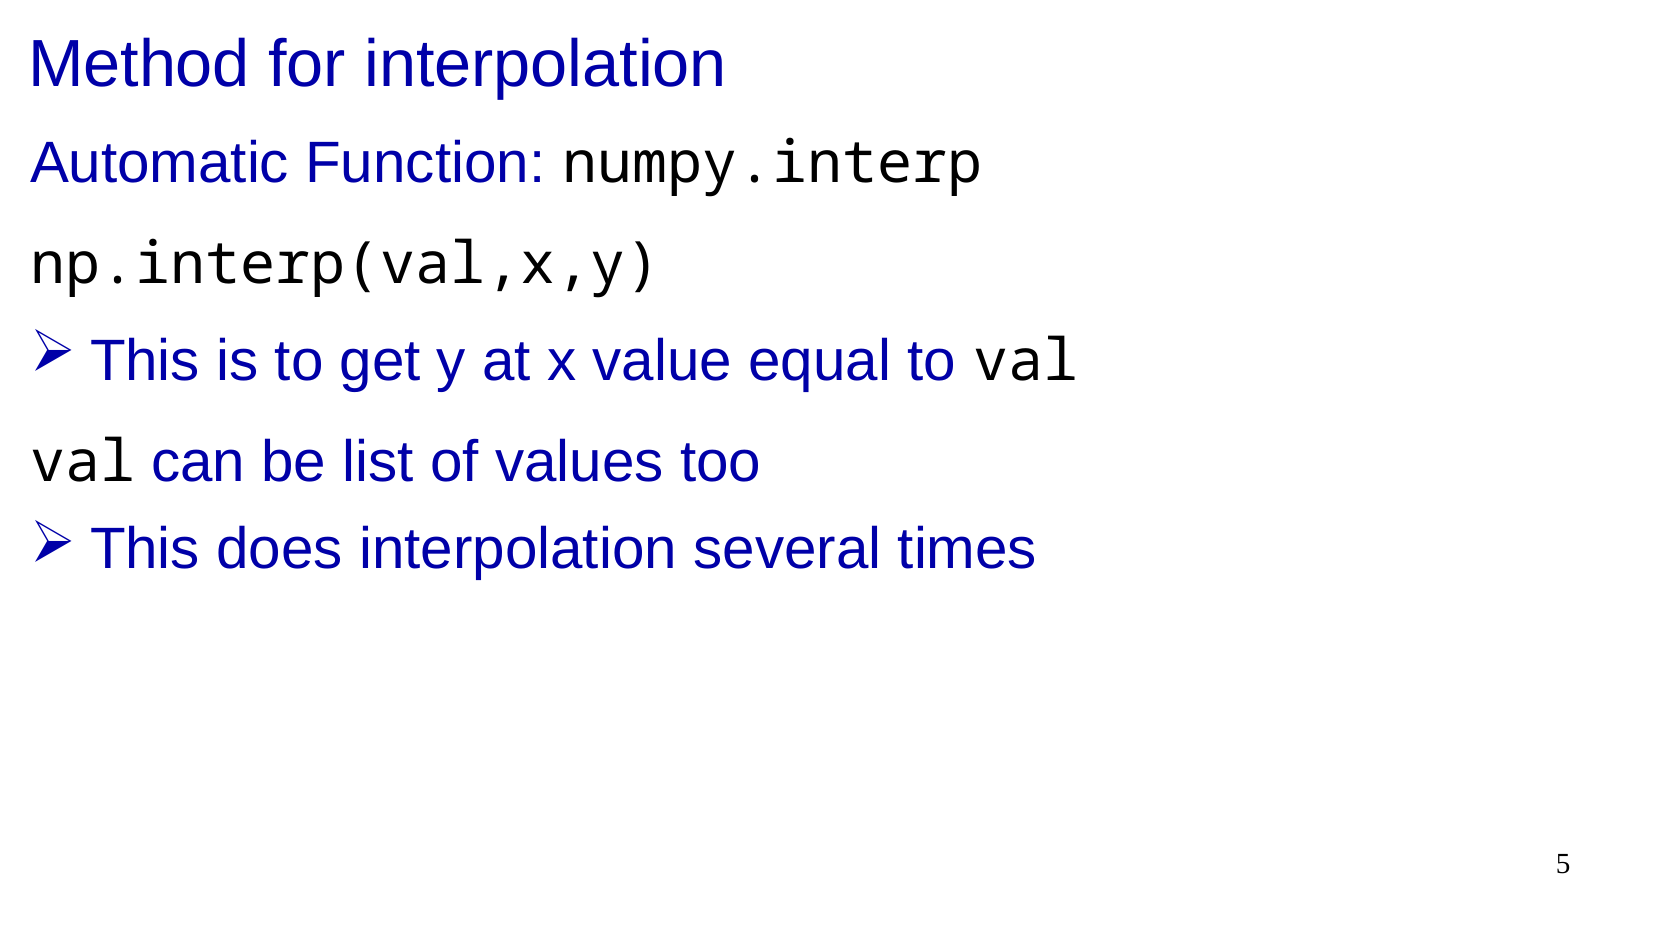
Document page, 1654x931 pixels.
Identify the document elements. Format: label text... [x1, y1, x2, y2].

title Method for interpolation [28, 21, 1626, 106]
list Automatic Function: numpy.interp np.interp(val,x,y) This is to get y at x value equal to val val can be list of values too This does interpolation several times [30, 120, 1645, 916]
